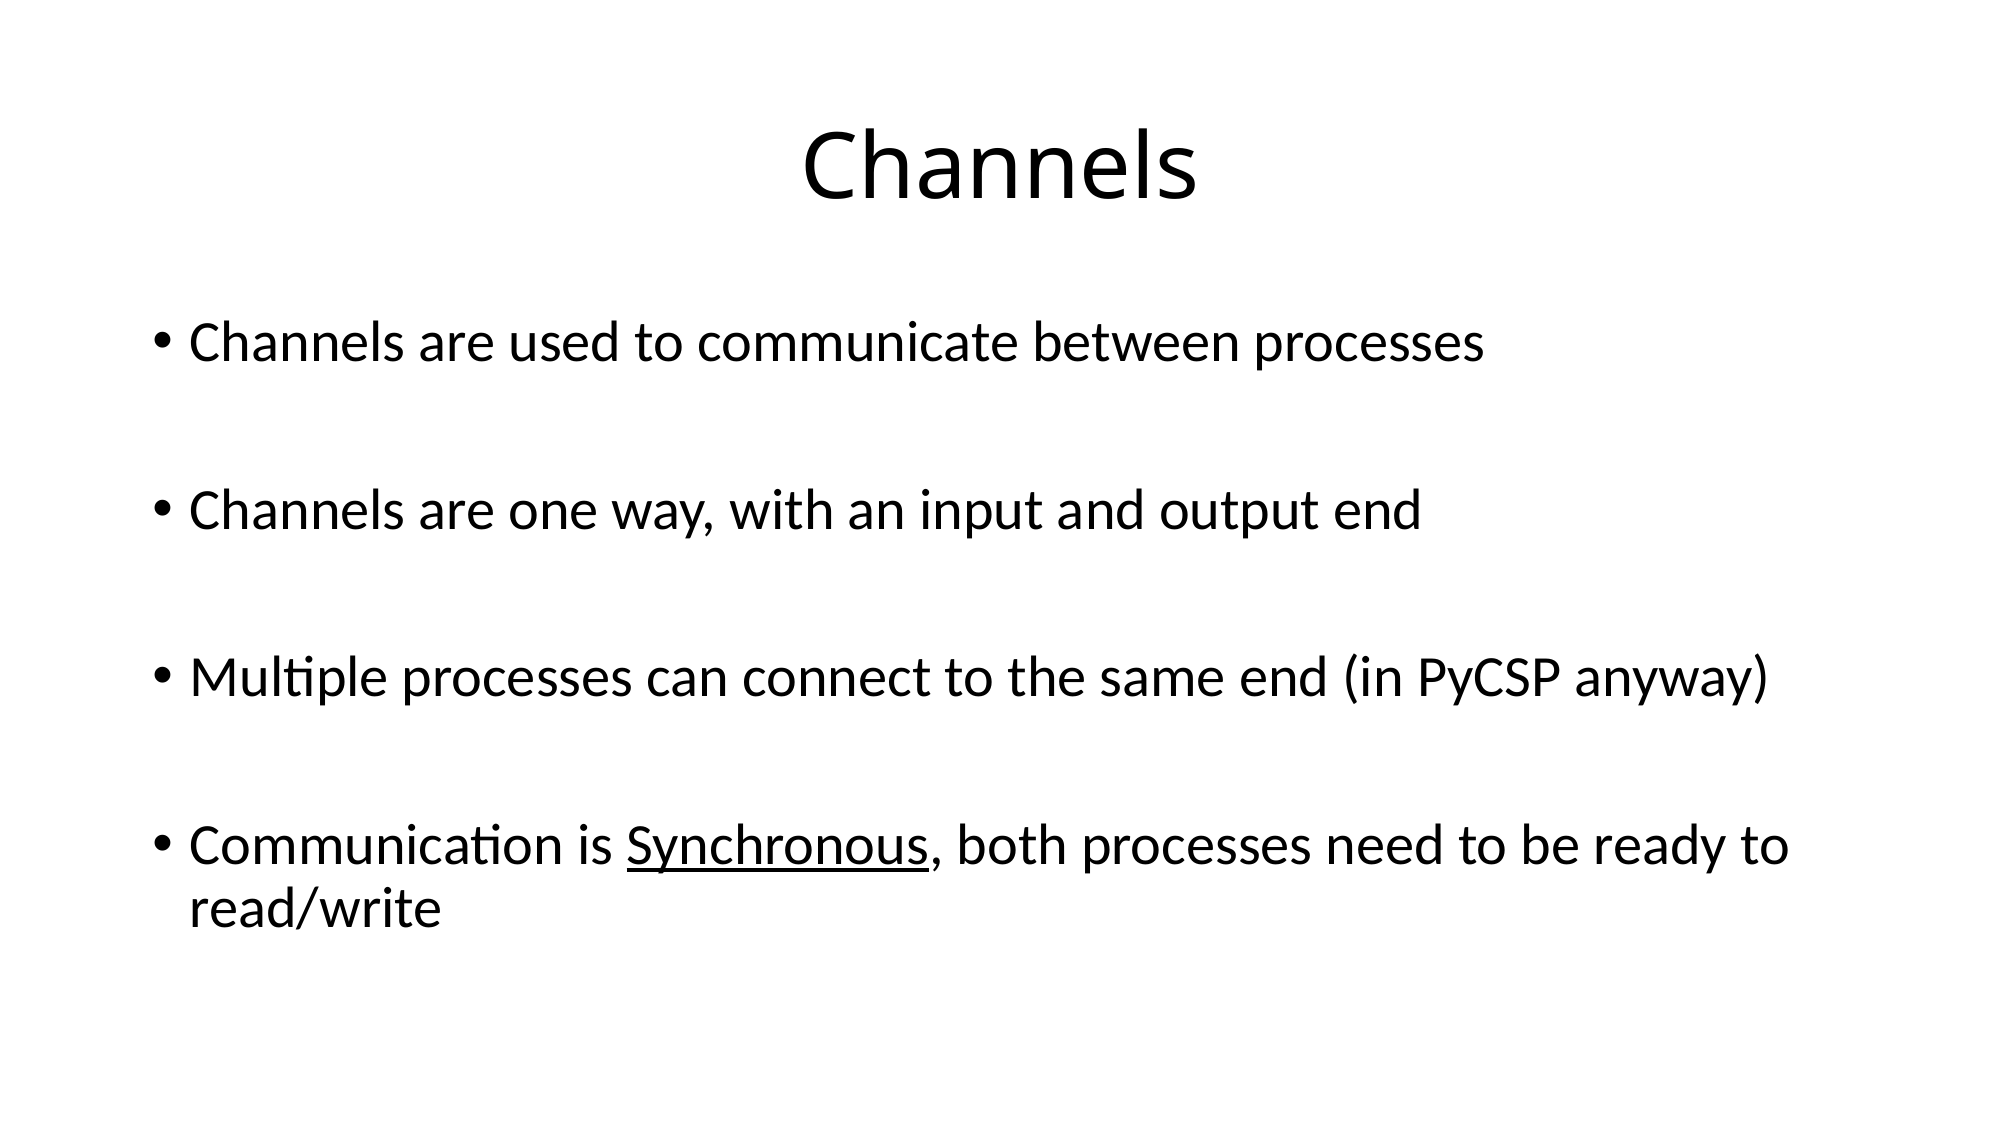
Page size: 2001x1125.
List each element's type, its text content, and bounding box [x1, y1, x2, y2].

title Channels [137, 59, 1863, 278]
list Channels are used to communicate between processes Channels are one way, with an input and output end Multiple processes can connect to the same end (in PyCSP anyway) Communication is Synchronous, both processes need to be ready to read/write [137, 303, 1863, 1018]
